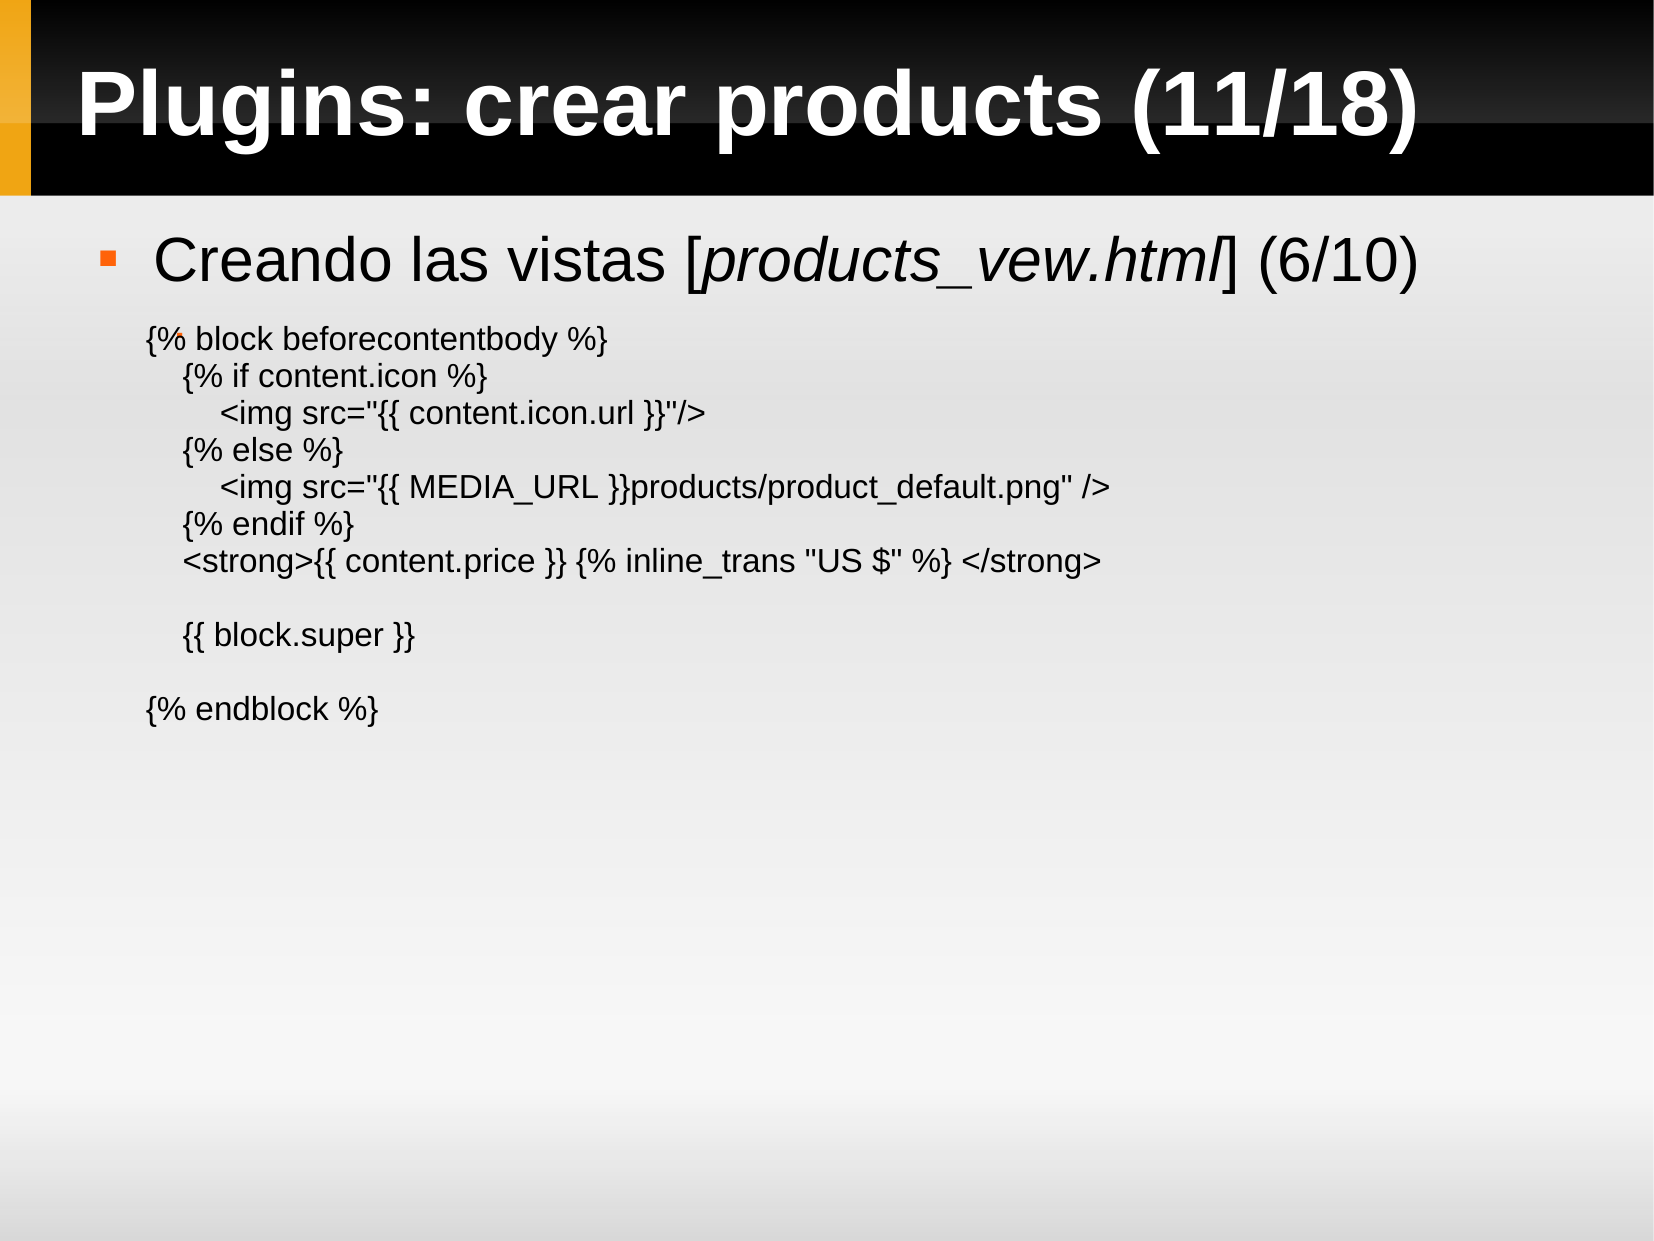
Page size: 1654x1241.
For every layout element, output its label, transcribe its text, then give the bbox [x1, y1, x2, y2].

title Plugins: crear products (11/18) [76, 0, 1565, 208]
list Creando las vistas [products_vew.html] (6/10) [82, 225, 1571, 1044]
picture [0, 0, 1654, 1241]
text_box {% block beforecontentbody %} {% if content.icon %} <img src="{{ content.icon.url }}"/> {% else %} <img src="{{ MEDIA_URL }}products/product_default.png" /> {% endif %} <strong>{{ content.price }} {% inline_trans "US $" %} </strong> {{ block.super }} {% endblock %} [130, 312, 1654, 1241]
